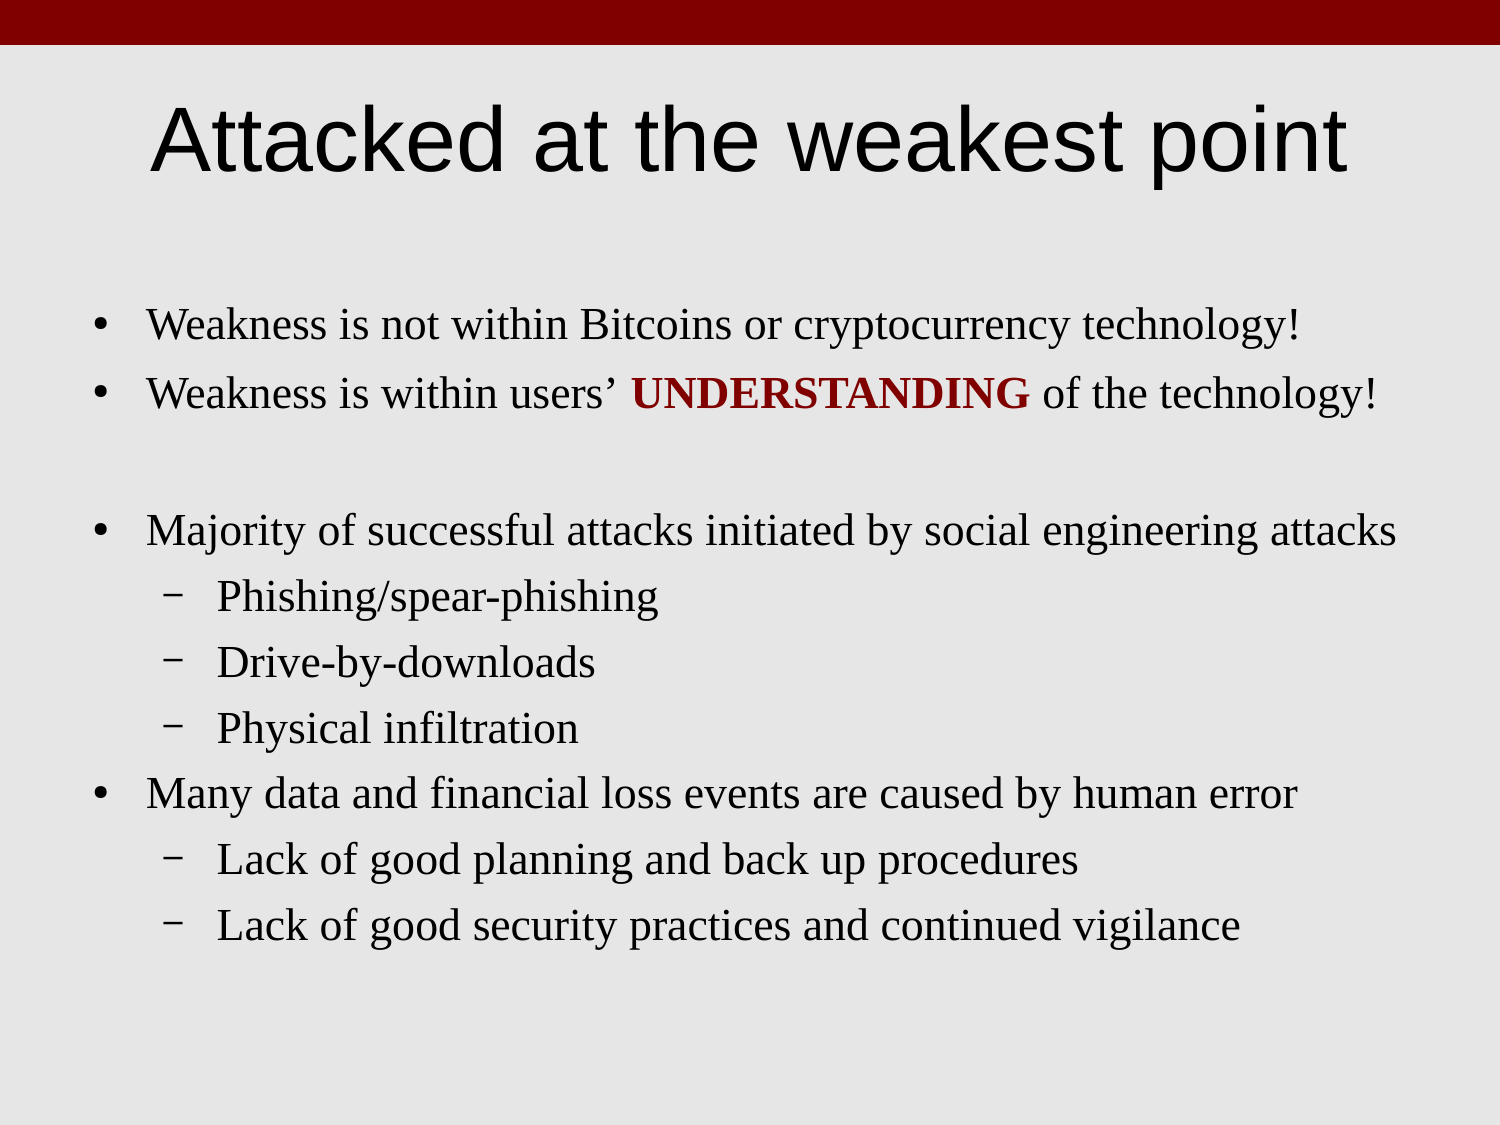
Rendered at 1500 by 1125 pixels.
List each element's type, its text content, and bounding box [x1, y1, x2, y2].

title Attacked at the weakest point [75, 45, 1425, 233]
list Weakness is not within Bitcoins or cryptocurrency technology! Weakness is within users’ UNDERSTANDING of the technology! Majority of successful attacks initiated by social engineering attacks Phishing/spear-phishing Drive-by-downloads Physical infiltration Many data and financial loss events are caused by human error Lack of good planning and back up procedures Lack of good security practices and continued vigilance [75, 233, 1425, 1096]
